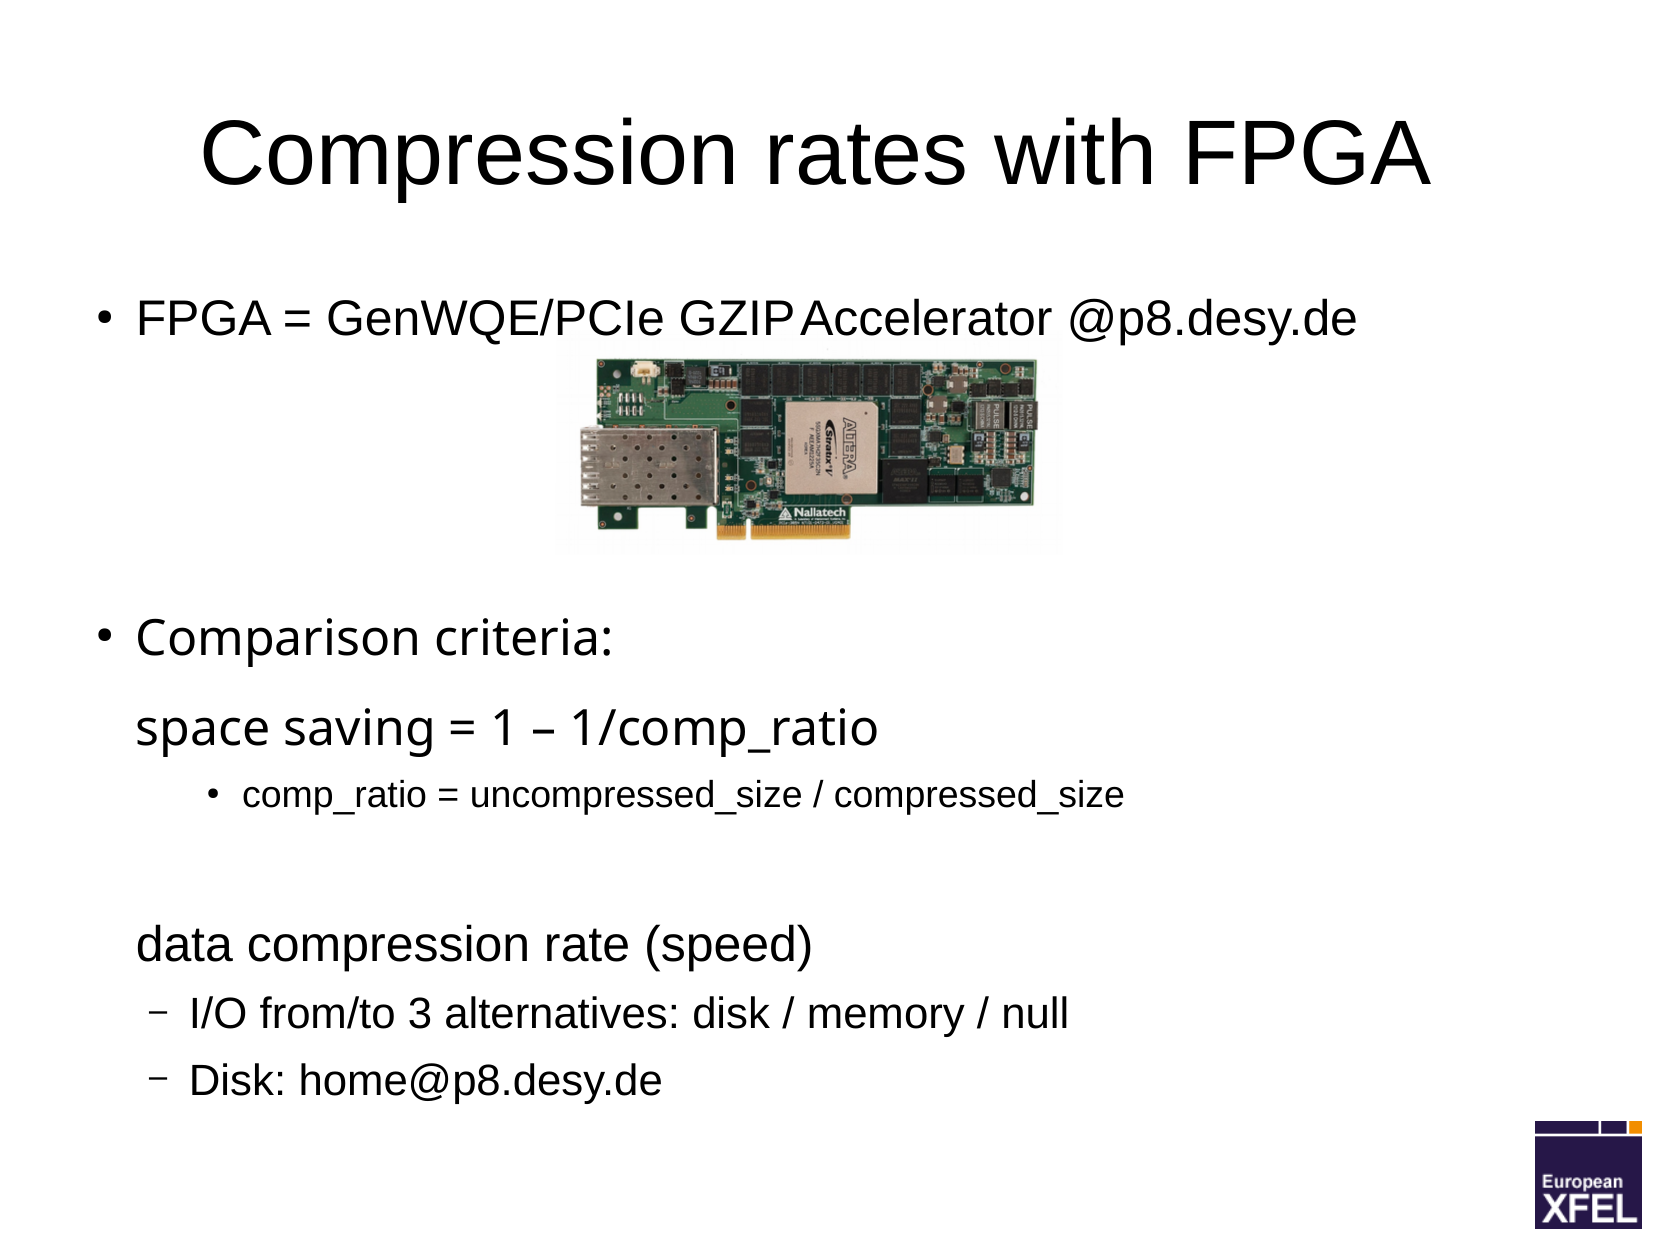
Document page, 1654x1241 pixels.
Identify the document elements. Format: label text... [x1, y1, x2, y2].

title Compression rates with FPGA [82, 49, 1571, 257]
list FPGA = GenWQE/PCIe GZIP Accelerator @p8.desy.de Comparison criteria: space saving = 1 – 1/comp_ratio comp_ratio = uncompressed_size / compressed_size data compression rate (speed) I/O from/to 3 alternatives: disk / memory / null Disk: home@p8.desy.de [82, 290, 1571, 1111]
picture [1535, 1121, 1642, 1229]
